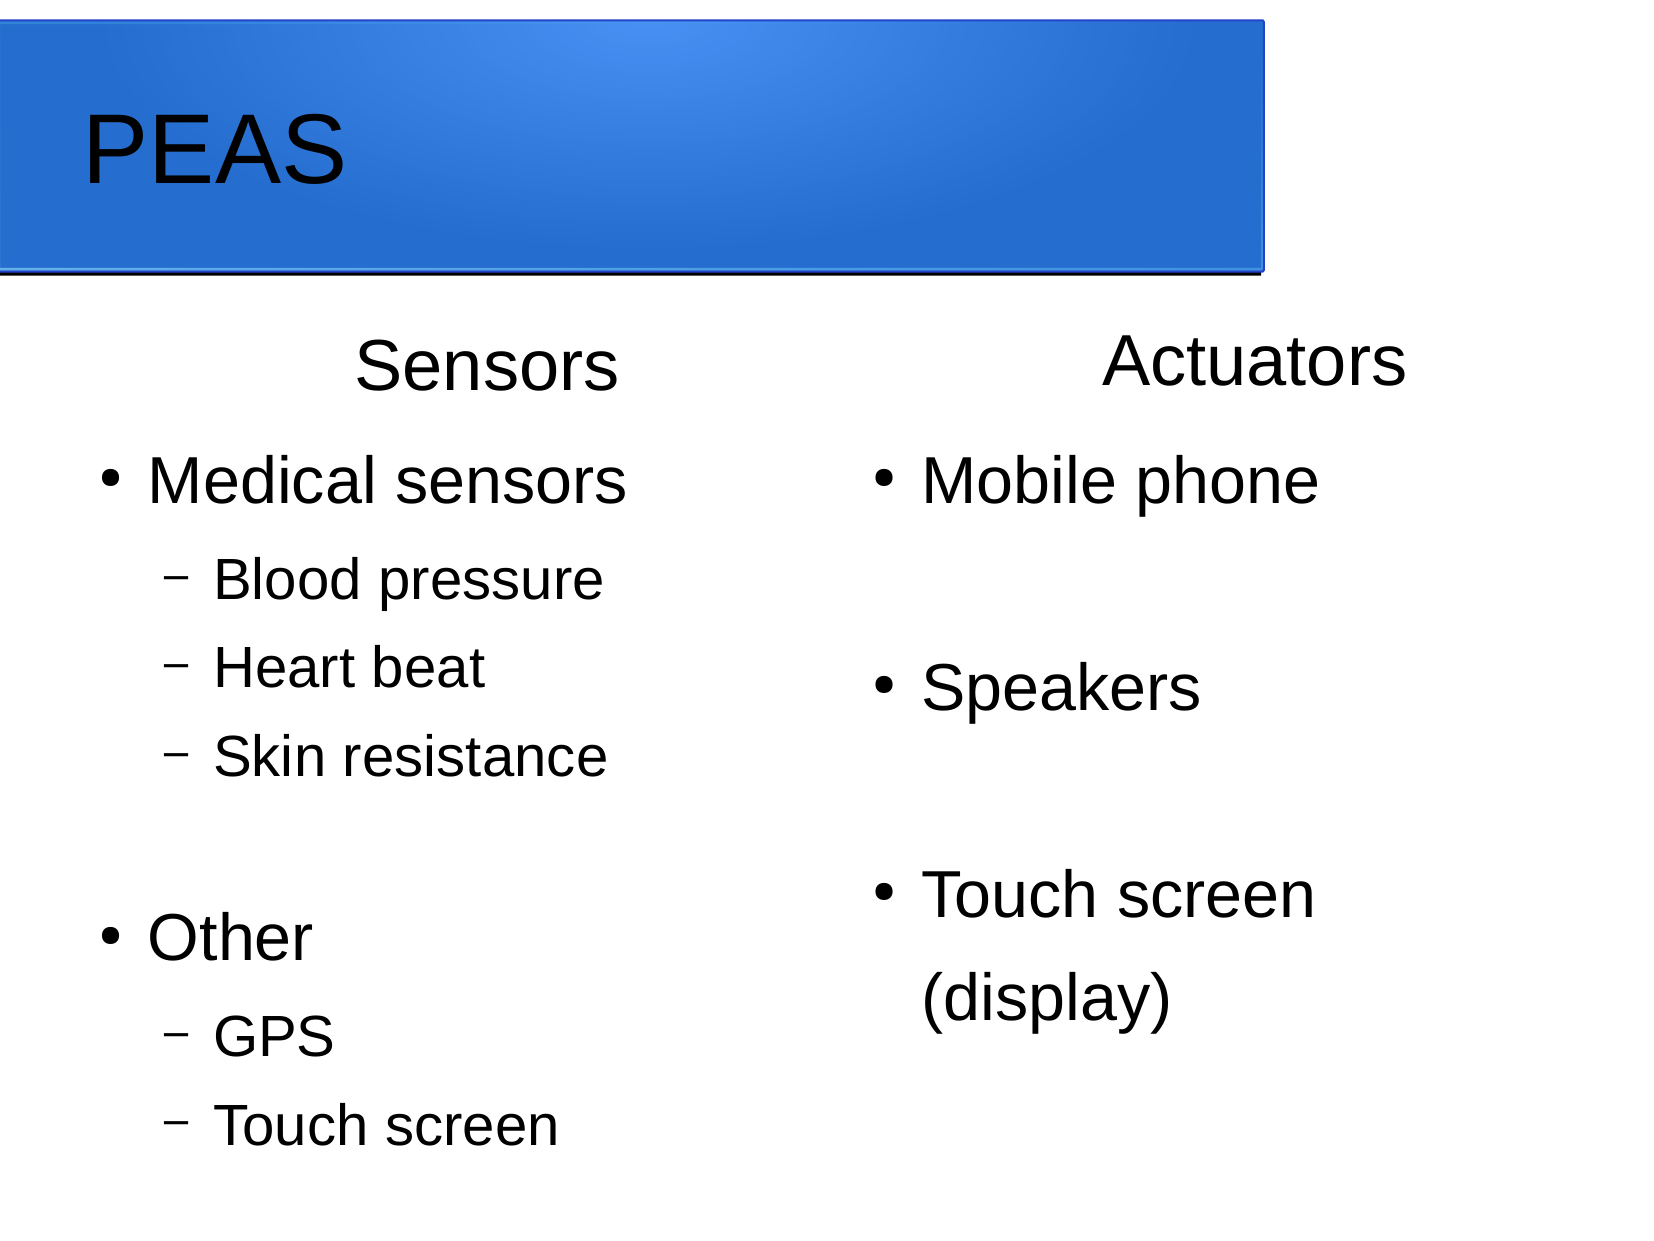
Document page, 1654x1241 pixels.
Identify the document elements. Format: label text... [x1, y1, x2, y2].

list Actuators [856, 319, 1583, 414]
list Mobile phone Speakers Touch screen (display) [856, 442, 1583, 1040]
list Medical sensors Blood pressure Heart beat Skin resistance Other GPS Touch screen [82, 442, 809, 1159]
list Sensors [88, 324, 815, 419]
title PEAS [82, 47, 1235, 252]
